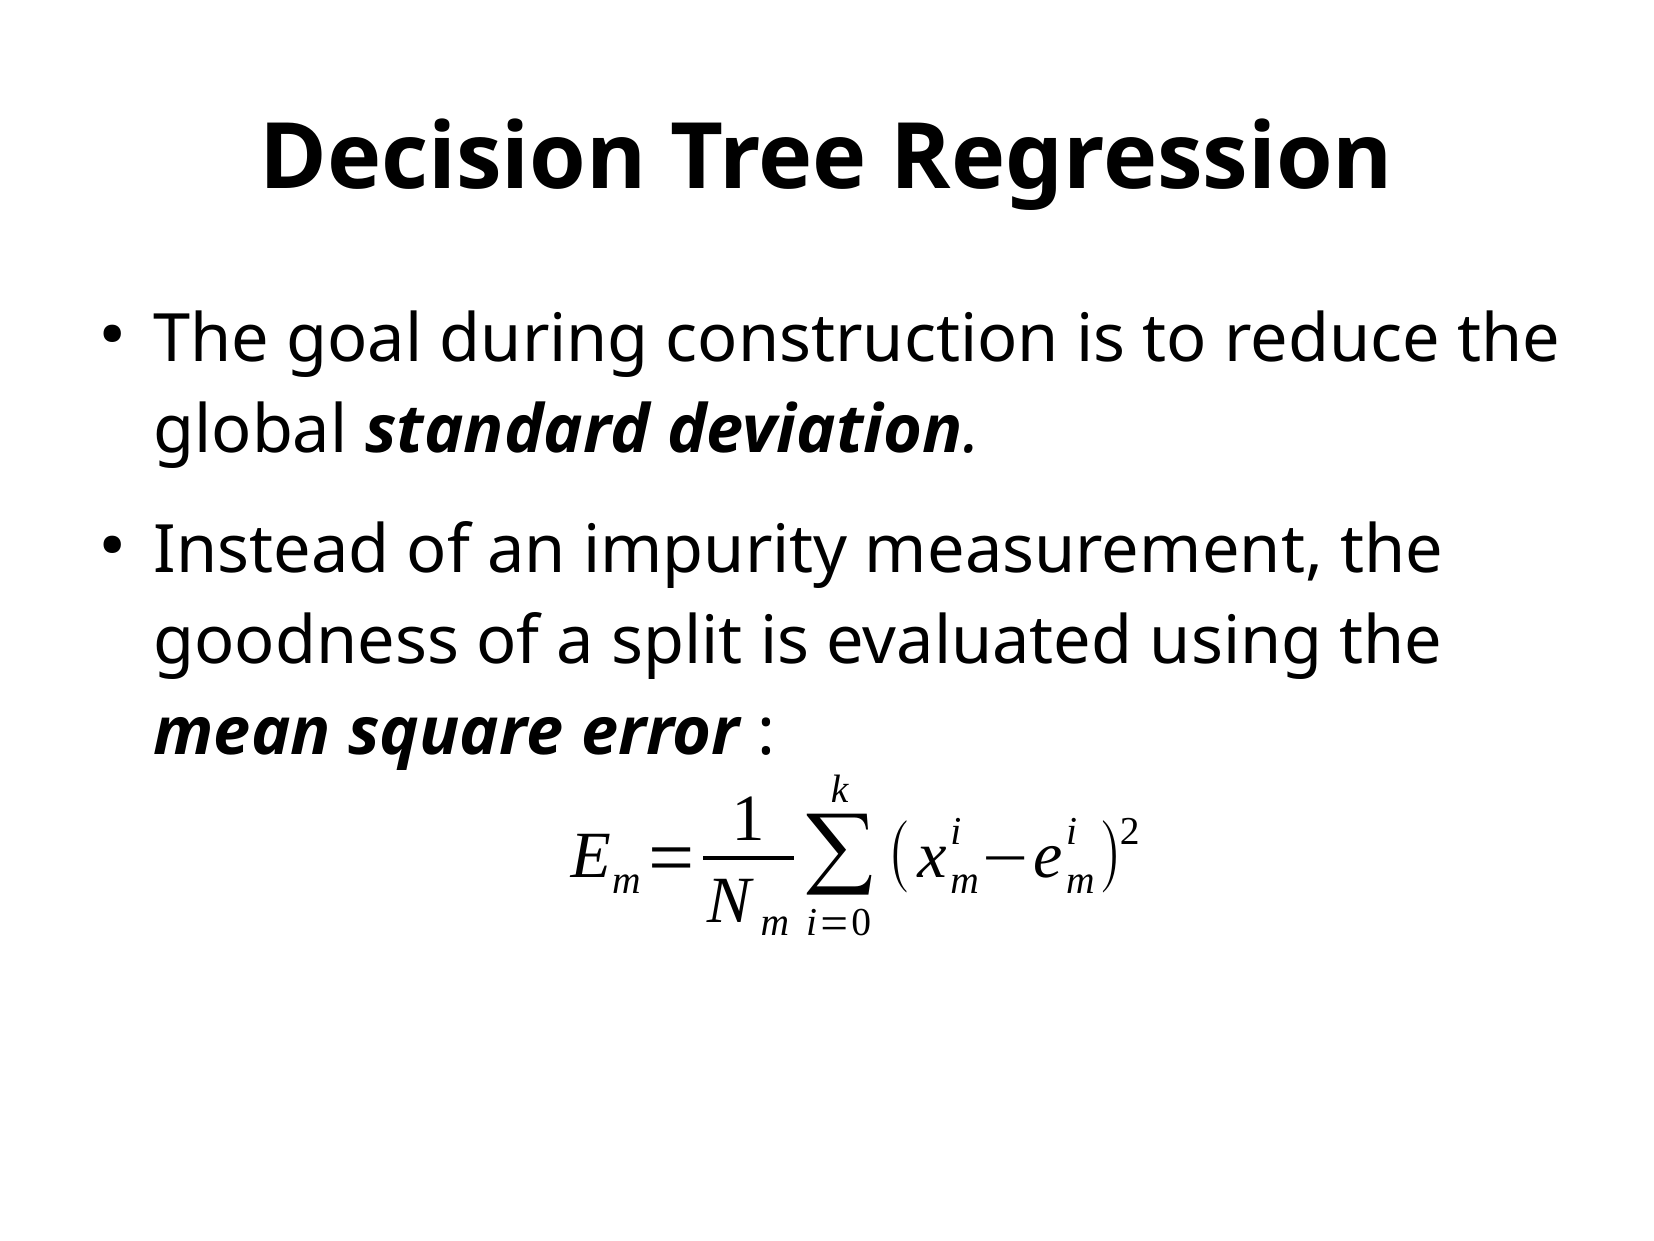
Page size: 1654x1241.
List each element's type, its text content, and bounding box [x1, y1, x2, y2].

chart [550, 765, 1154, 946]
title Decision Tree Regression [82, 49, 1571, 257]
list The goal during construction is to reduce the global standard deviation. Instead of an impurity measurement, the goodness of a split is evaluated using the mean square error : [82, 290, 1571, 1010]
